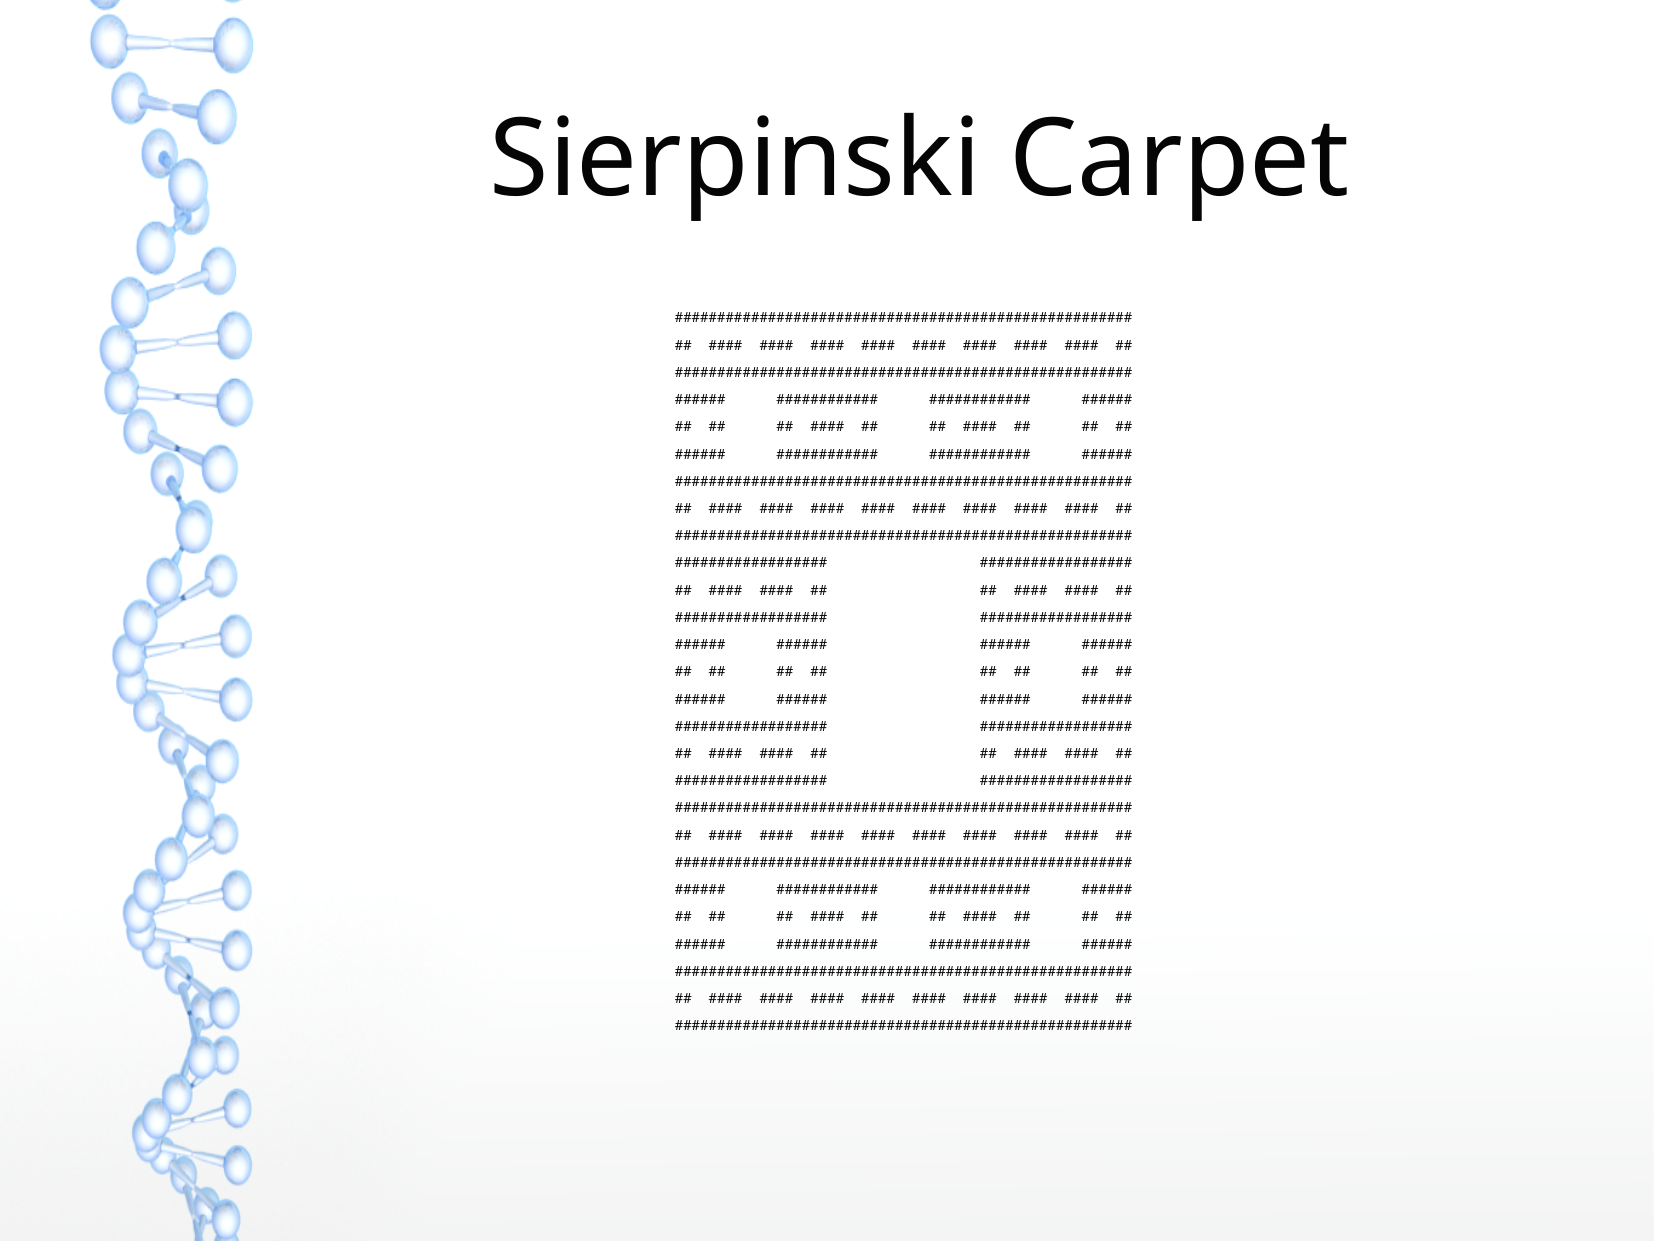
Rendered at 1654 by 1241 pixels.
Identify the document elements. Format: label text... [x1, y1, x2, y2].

picture [0, 0, 1654, 1241]
title Sierpinski Carpet [269, 49, 1571, 257]
list ###################################################### ## #### #### #### #### #### #### #### #### ## ###################################################### ###### ############ ############ ###### ## ## ## #### ## ## #### ## ## ## ###### ############ ############ ###### ###################################################### ## #### #### #### #### #### #### #### #### ## ###################################################### ################## ################## ## #### #### ## ## #### #### ## ################## ################## ###### ###### ###### ###### ## ## ## ## ## ## ## ## ###### ###### ###### ###### ################## ################## ## #### #### ## ## #### #### ## ################## ################## ###################################################### ## #### #### #### #### #### #### #### #### ## ###################################################### ###### ############ ############ ###### ## ## ## #### ## ## #### ## ## ## ###### ############ ############ ###### ###################################################### ## #### #### #### #### #### #### #### #### ## ###################################################### [660, 307, 1654, 1068]
